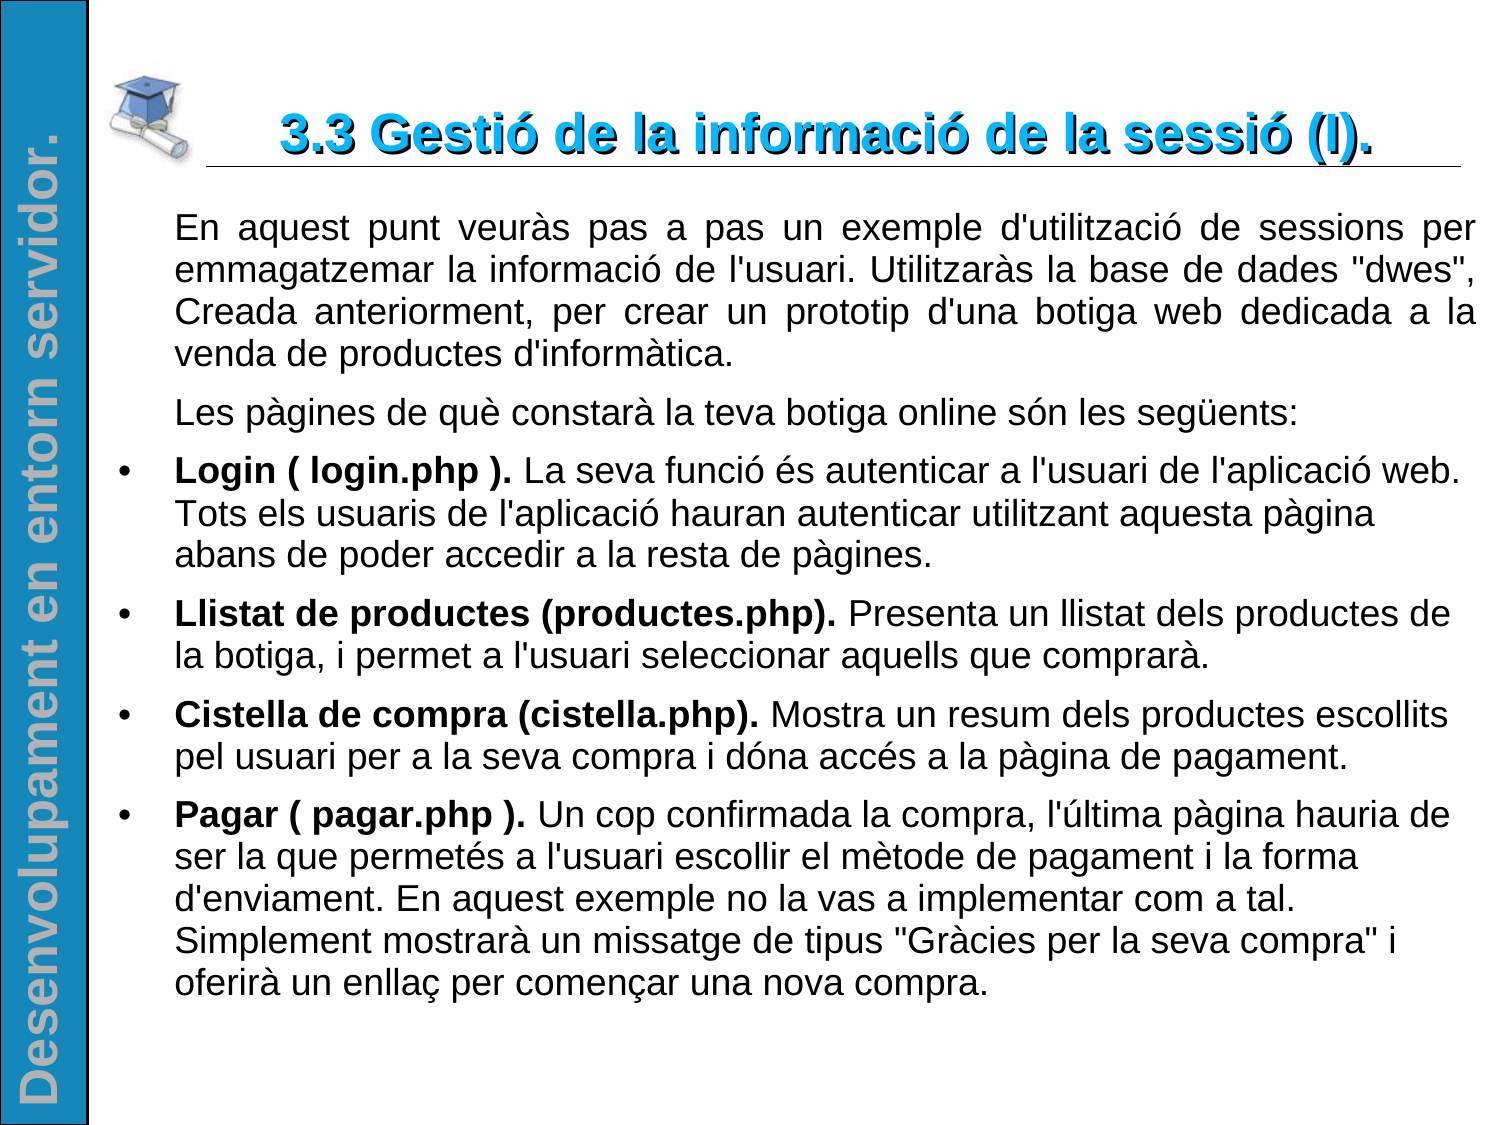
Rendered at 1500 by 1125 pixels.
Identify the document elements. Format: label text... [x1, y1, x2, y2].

picture [93, 61, 206, 174]
title 3.3 Gestió de la informació de la sessió (I). [206, 88, 1447, 178]
list En aquest punt veuràs pas a pas un exemple d'utilització de sessions per emmagatzemar la informació de l'usuari. Utilitzaràs la base de dades "dwes", Creada anteriorment, per crear un prototip d'una botiga web dedicada a la venda de productes d'informàtica. Les pàgines de què constarà la teva botiga online són les següents: Login ( login.php ). La seva funció és autenticar a l'usuari de l'aplicació web. Tots els usuaris de l'aplicació hauran autenticar utilitzant aquesta pàgina abans de poder accedir a la resta de pàgines. Llistat de productes (productes.php). Presenta un llistat dels productes de la botiga, i permet a l'usuari seleccionar aquells que comprarà. Cistella de compra (cistella.php). Mostra un resum dels productes escollits pel usuari per a la seva compra i dóna accés a la pàgina de pagament. Pagar ( pagar.php ). Un cop confirmada la compra, l'última pàgina hauria de ser la que permetés a l'usuari escollir el mètode de pagament i la forma d'enviament. En aquest exemple no la vas a implementar com a tal. Simplement mostrarà un missatge de tipus "Gràcies per la seva compra" i oferirà un enllaç per començar una nova compra. [118, 206, 1477, 1063]
